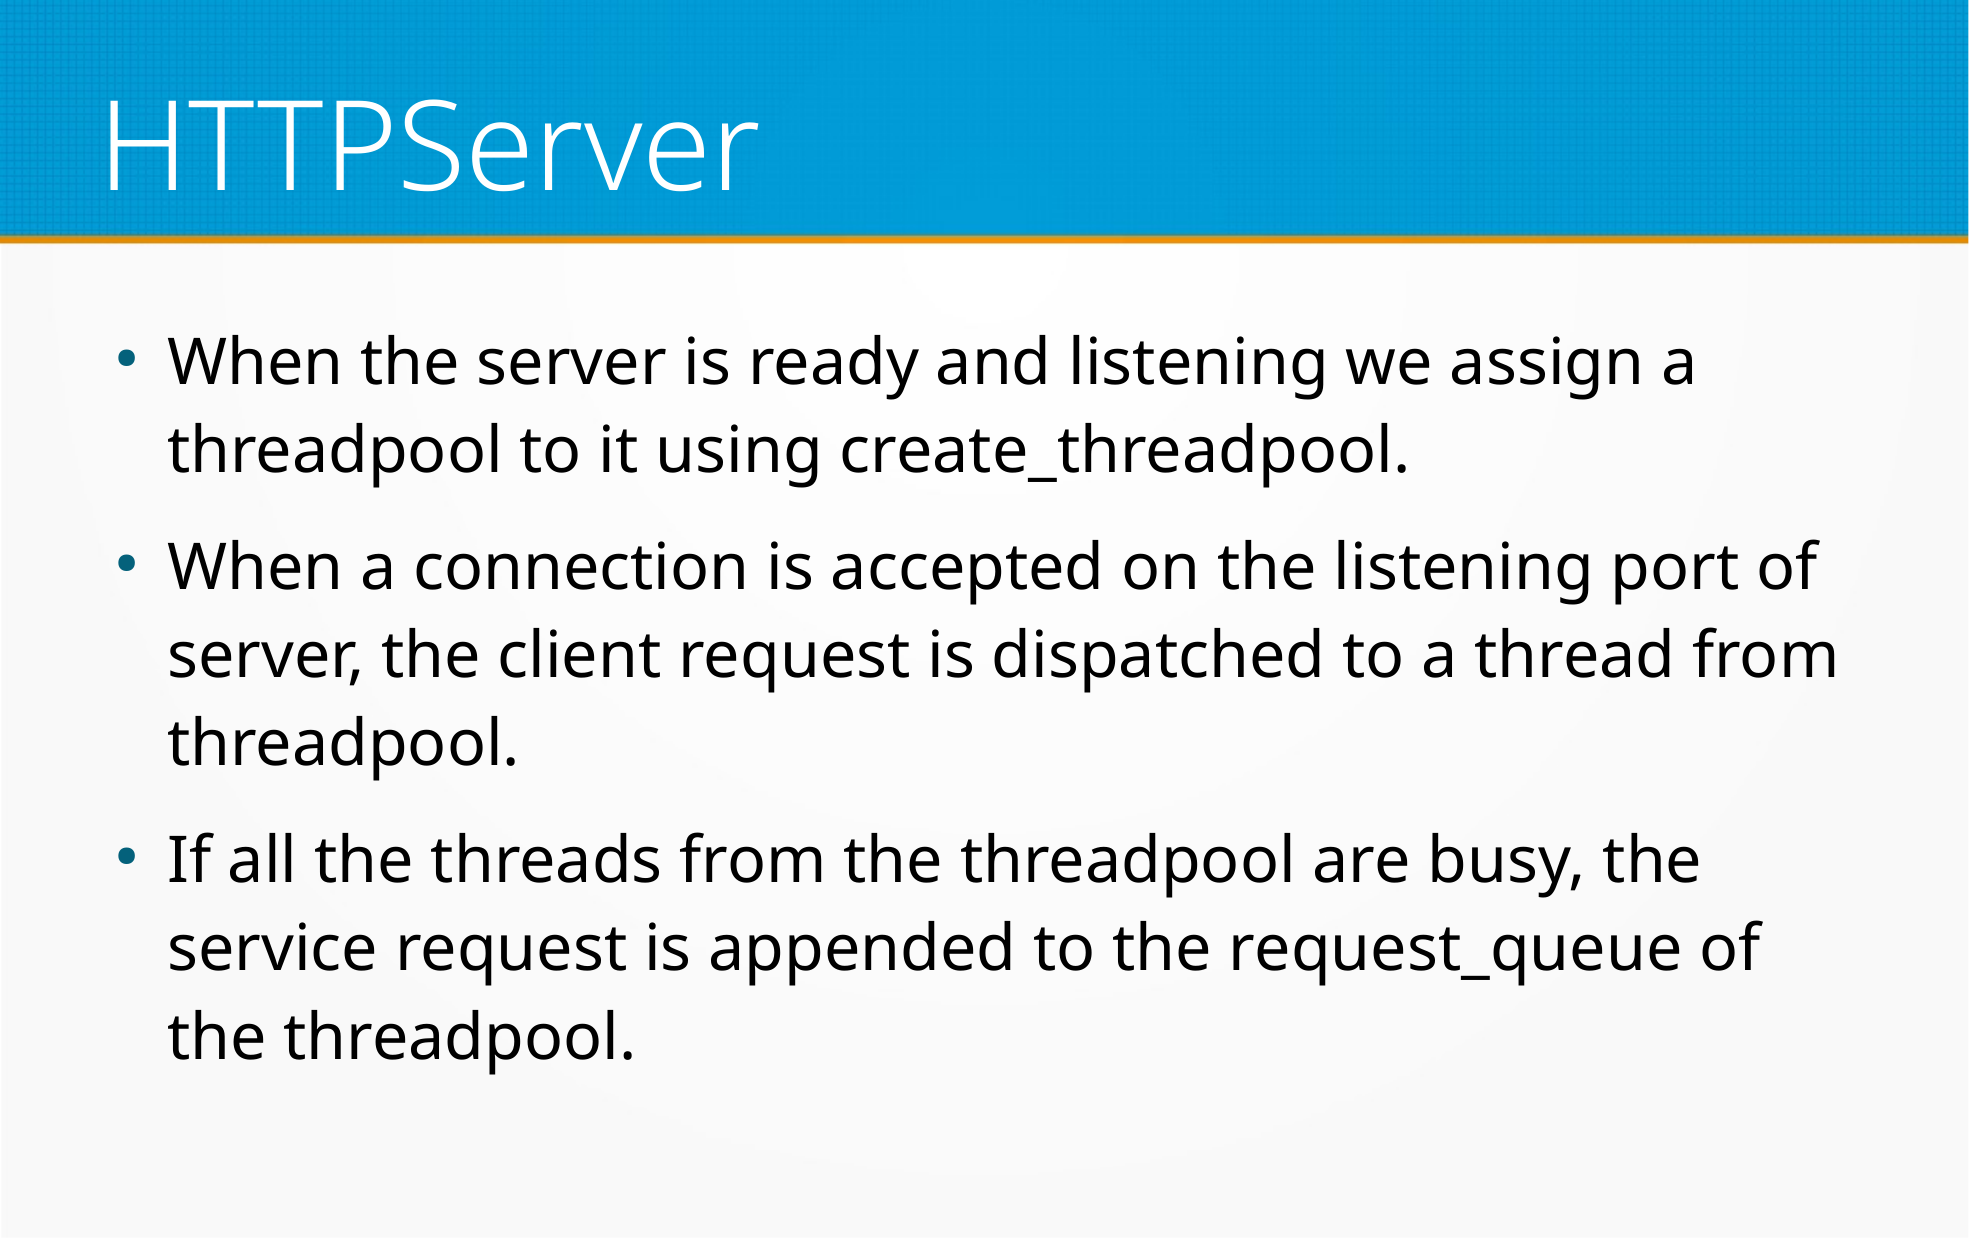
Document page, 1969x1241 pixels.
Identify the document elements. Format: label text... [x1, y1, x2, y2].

picture [0, 233, 1969, 1241]
list When the server is ready and listening we assign a threadpool to it using create_threadpool. When a connection is accepted on the listening port of server, the client request is dispatched to a thread from threadpool. If all the threads from the threadpool are busy, the service request is appended to the request_queue of the threadpool. [98, 315, 1861, 1081]
title HTTPServer [98, 19, 1870, 227]
